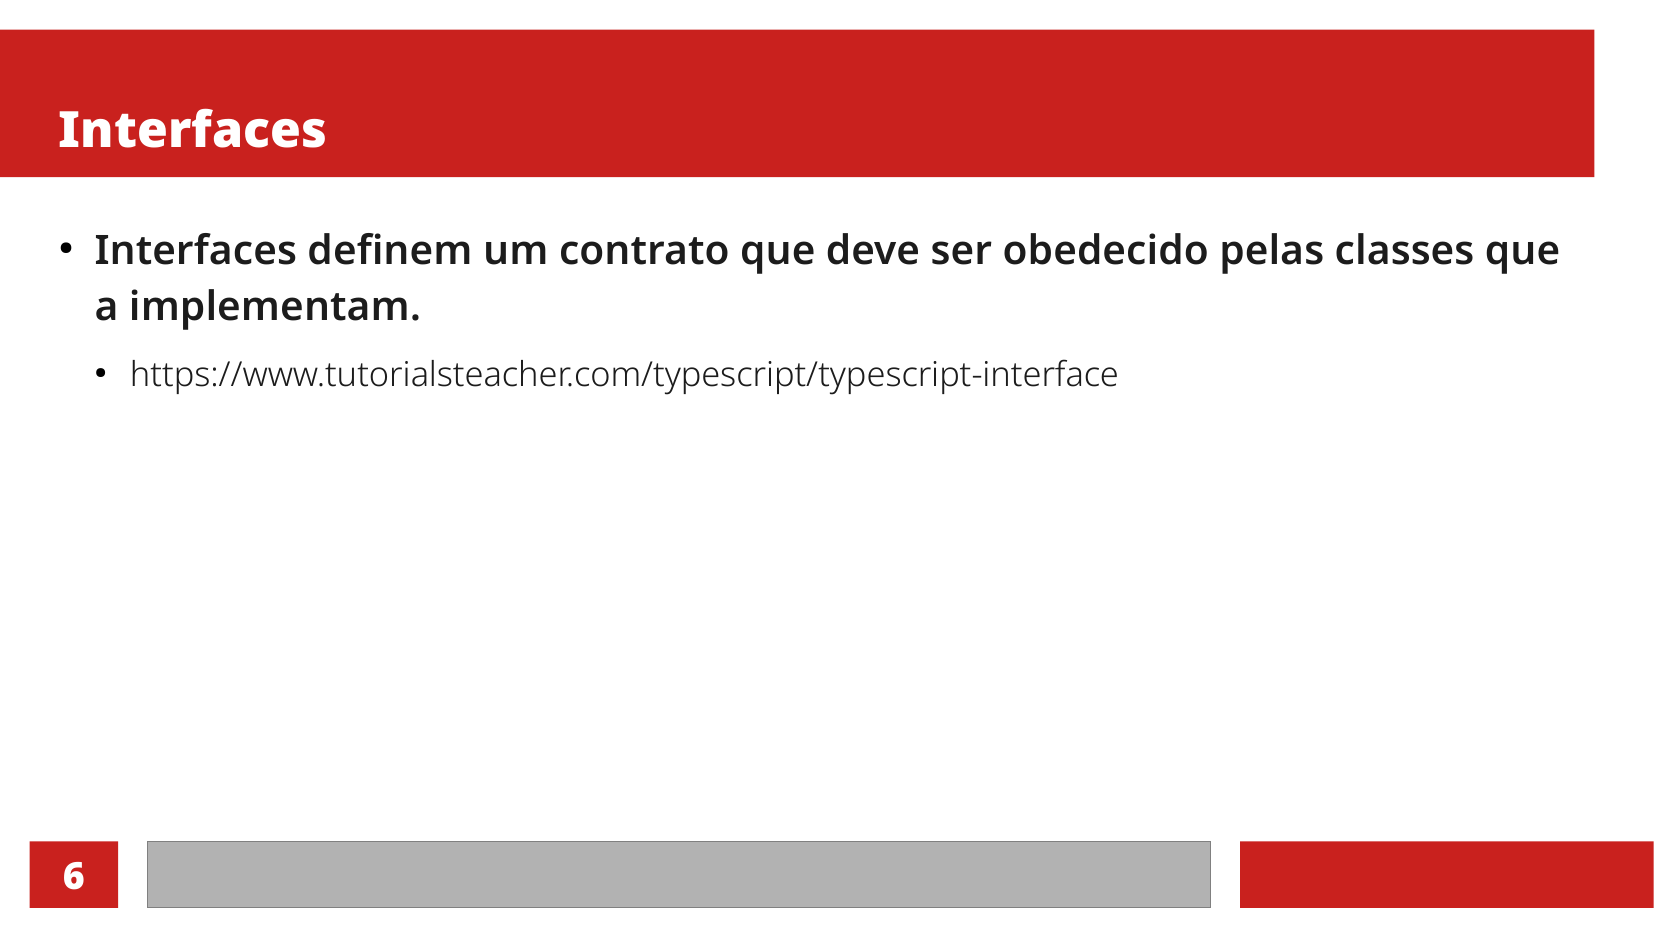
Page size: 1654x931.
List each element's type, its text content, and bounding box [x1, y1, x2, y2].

list Interfaces definem um contrato que deve ser obedecido pelas classes que a implementam. https://www.tutorialsteacher.com/typescript/typescript-interface [59, 221, 1565, 798]
title Interfaces [59, 44, 1595, 163]
